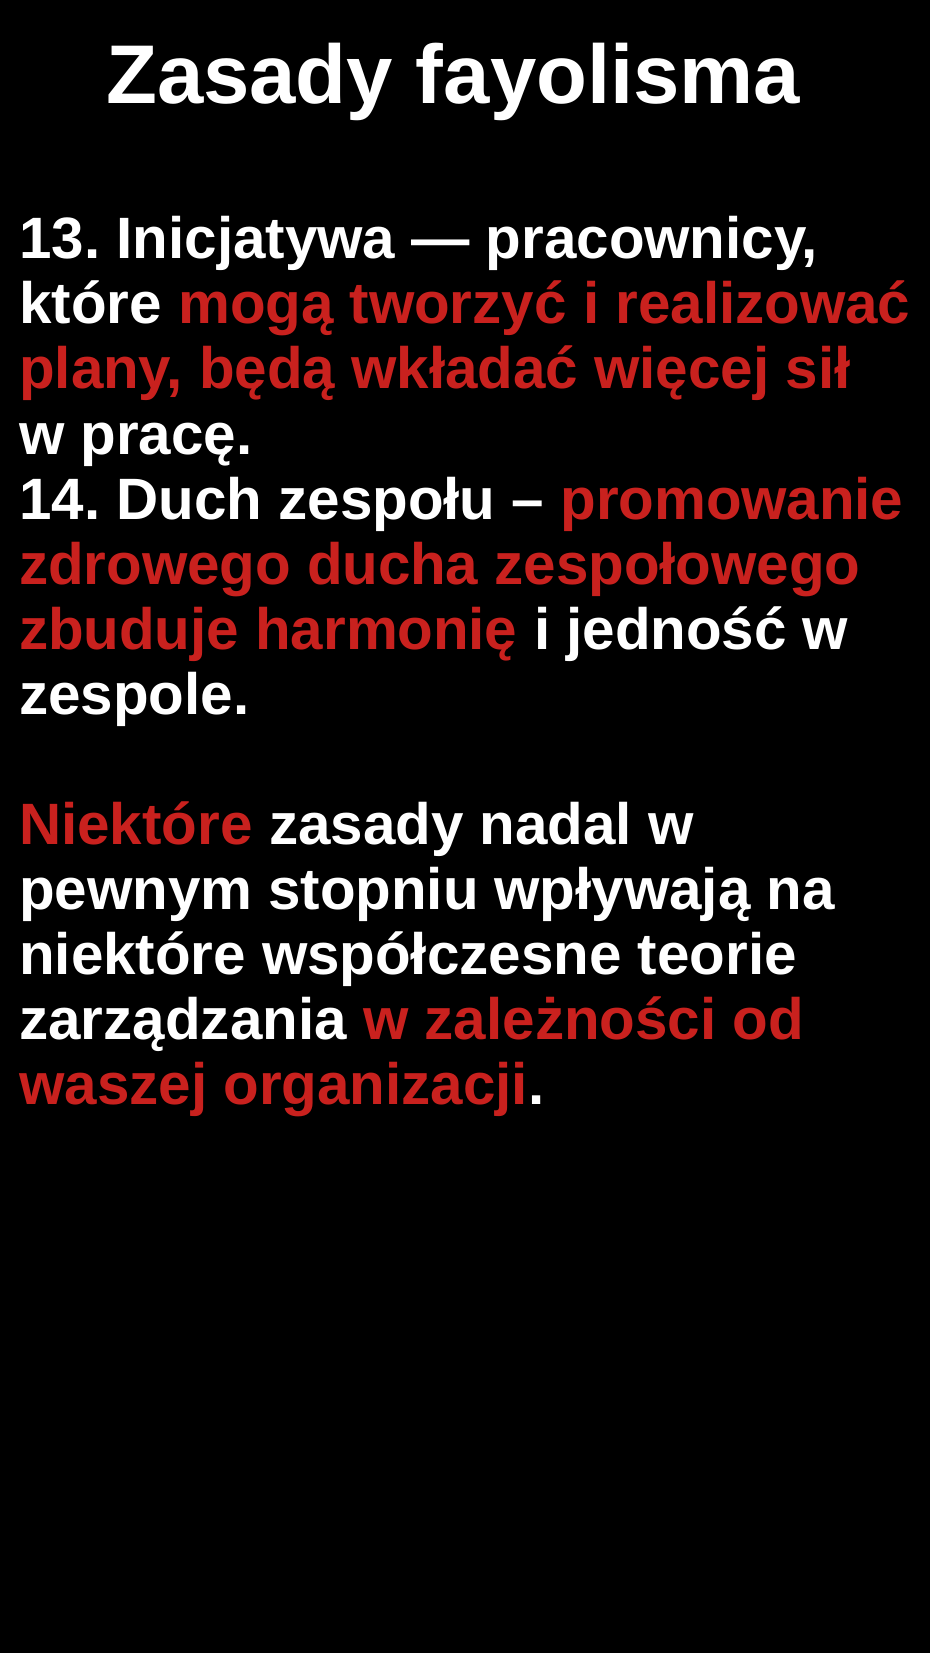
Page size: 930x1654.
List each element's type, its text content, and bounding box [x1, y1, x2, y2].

text_box 13. Inicjatywa — pracownicy, które mogą tworzyć i realizować plany, będą wkładać więcej sił w pracę. 14. Duch zespołu – promowanie zdrowego ducha zespołowego zbuduje harmonię i jedność w zespole. Niektóre zasady nadal w pewnym stopniu wpływają na niektóre współczesne teorie zarządzania w zależności od waszej organizacji. [19, 206, 912, 1590]
title Zasady fayolisma [0, 0, 930, 150]
